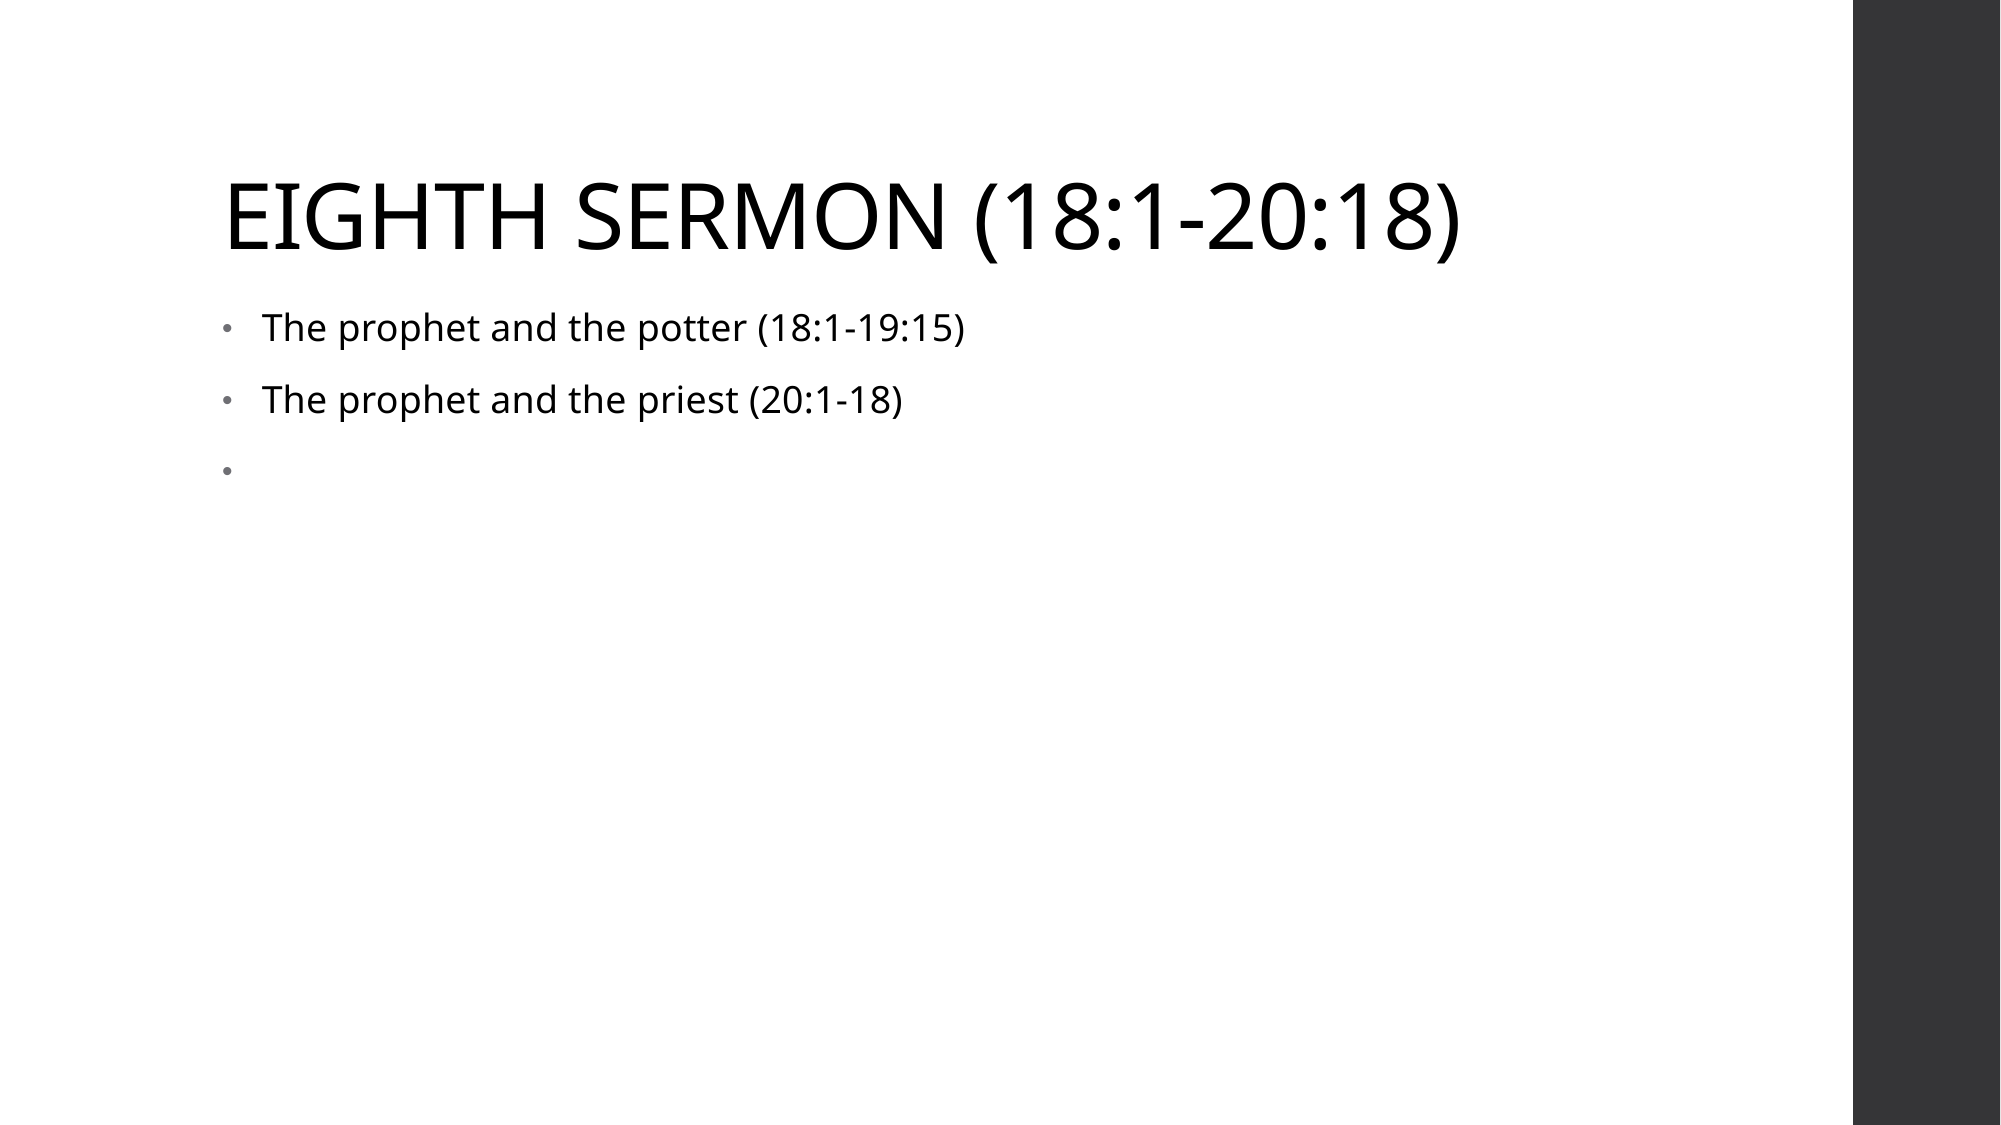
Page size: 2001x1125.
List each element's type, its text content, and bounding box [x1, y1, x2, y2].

list The prophet and the potter (18:1-19:15) The prophet and the priest (20:1-18) [206, 299, 1617, 1014]
title EIGHTH SERMON (18:1-20:18) [206, 60, 1797, 278]
